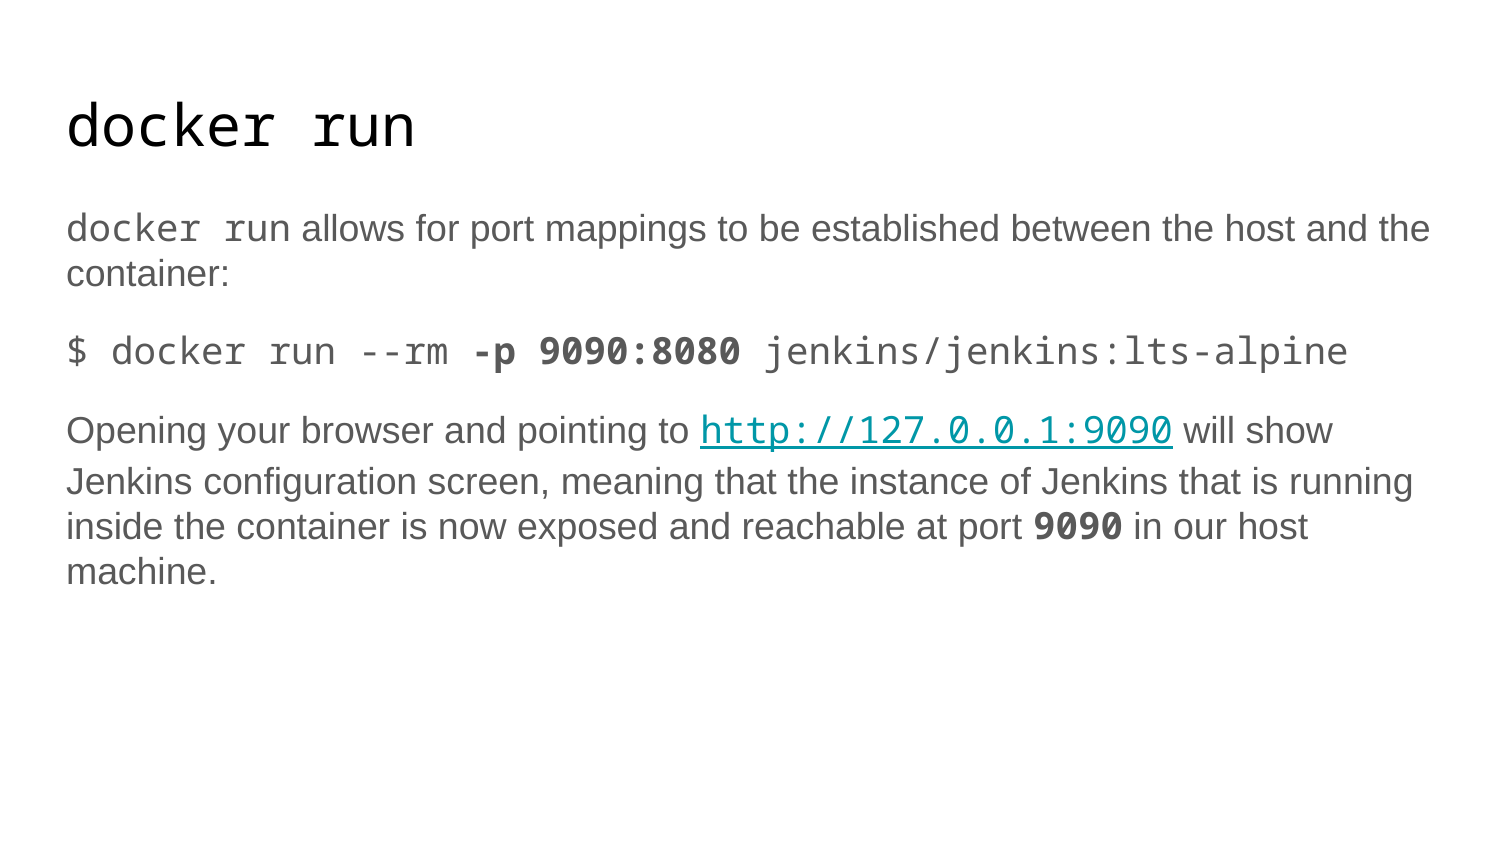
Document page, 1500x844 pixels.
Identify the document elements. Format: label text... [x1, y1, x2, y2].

list docker run allows for port mappings to be established between the host and the container: $ docker run --rm -p 9090:8080 jenkins/jenkins:lts-alpine Opening your browser and pointing to http://127.0.0.1:9090 will show Jenkins configuration screen, meaning that the instance of Jenkins that is running inside the container is now exposed and reachable at port 9090 in our host machine. [51, 189, 1449, 750]
title docker run [51, 72, 1449, 167]
